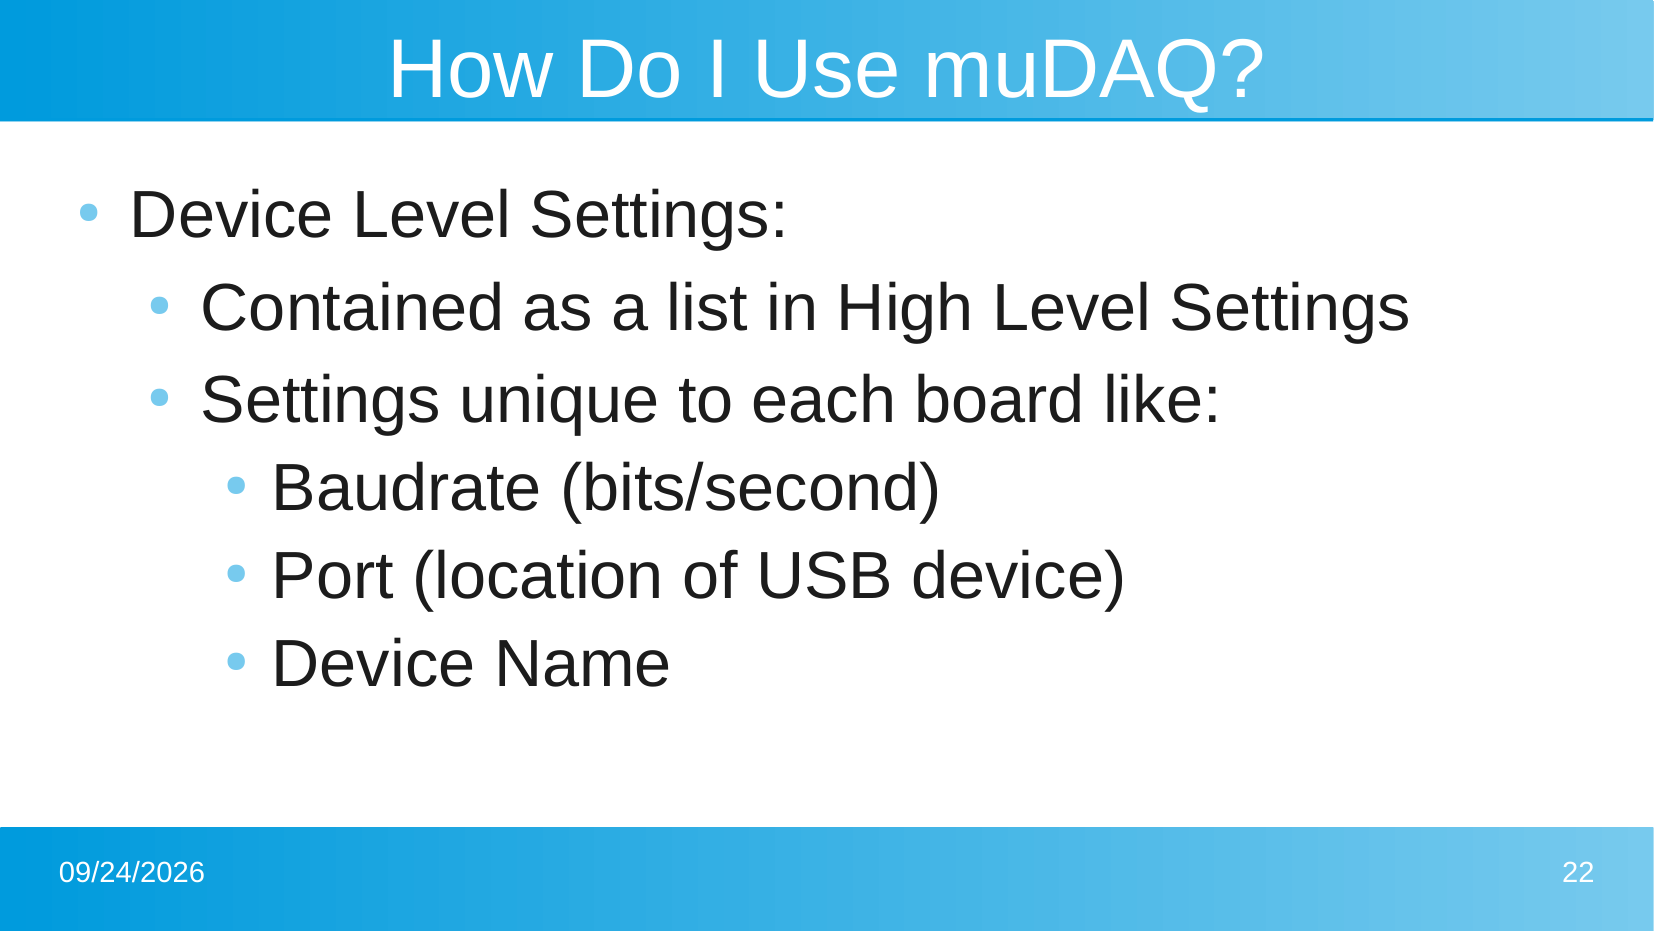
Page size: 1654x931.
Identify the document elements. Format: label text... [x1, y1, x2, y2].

list Device Level Settings: Contained as a list in High Level Settings Settings unique to each board like: Baudrate (bits/second) Port (location of USB device) Device Name [59, 177, 1595, 768]
title How Do I Use muDAQ? [59, 22, 1595, 116]
